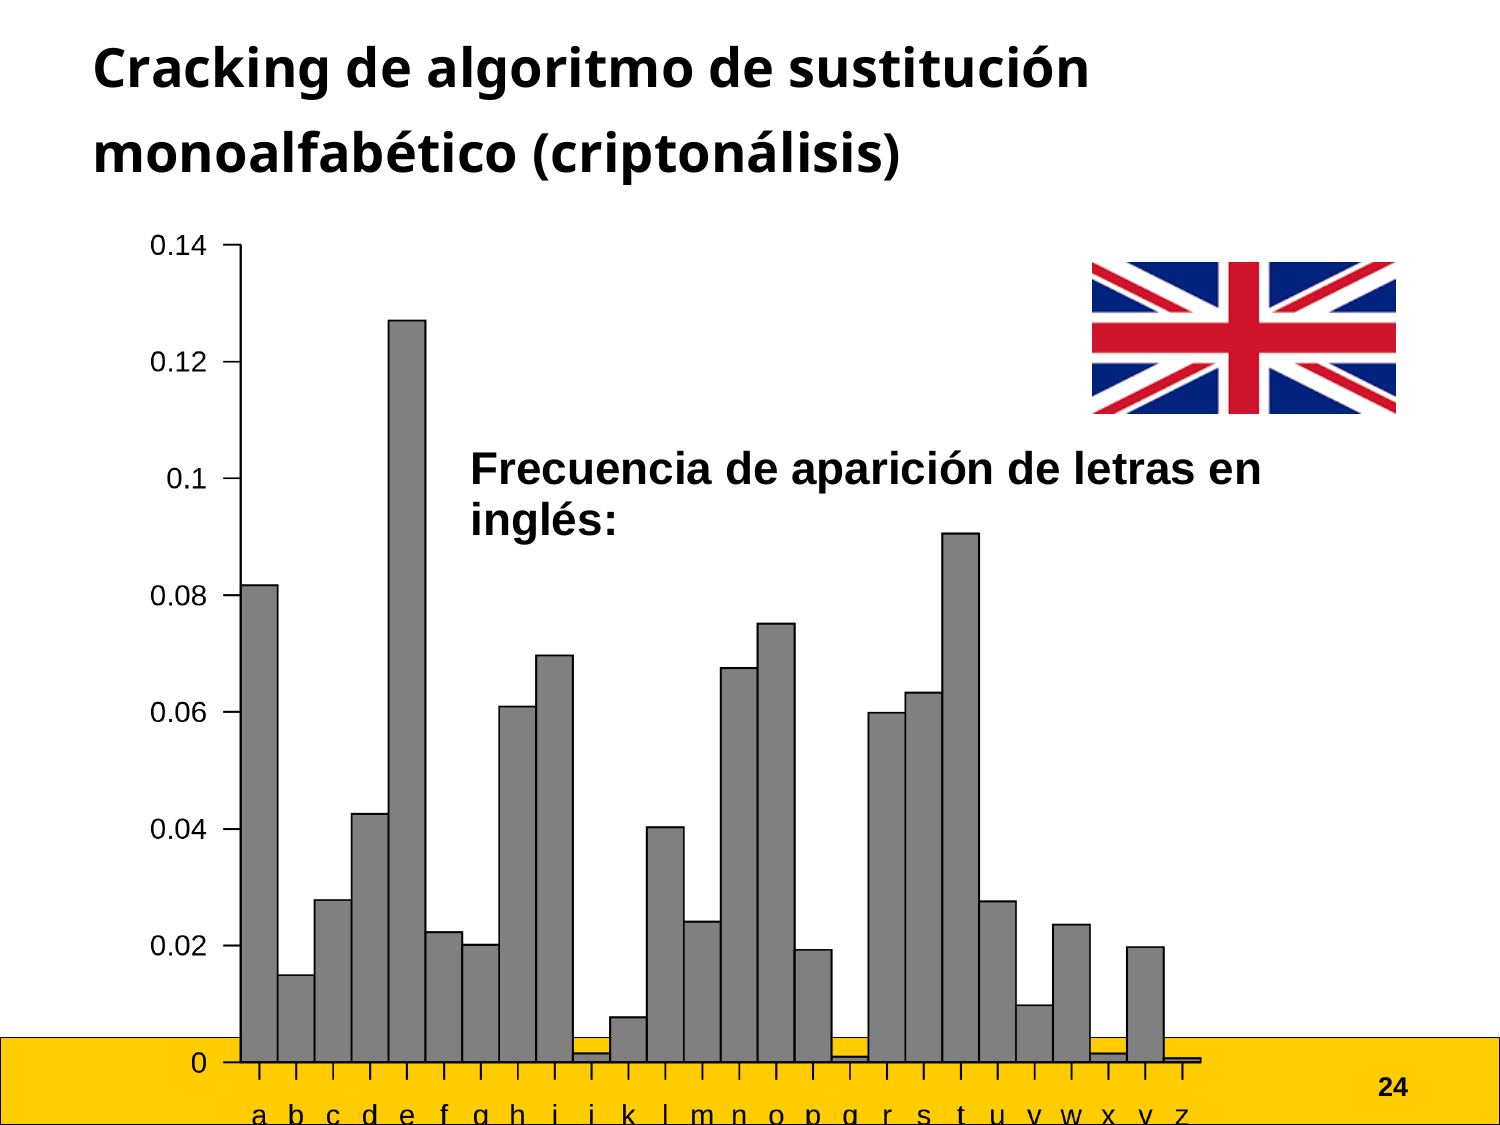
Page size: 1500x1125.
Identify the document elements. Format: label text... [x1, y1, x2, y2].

picture [69, 212, 1396, 1125]
title Cracking de algoritmo de sustitución monoalfabético (criptonálisis) [92, 0, 1453, 216]
text_box Frecuencia de aparición de letras en inglés: [455, 435, 1437, 502]
